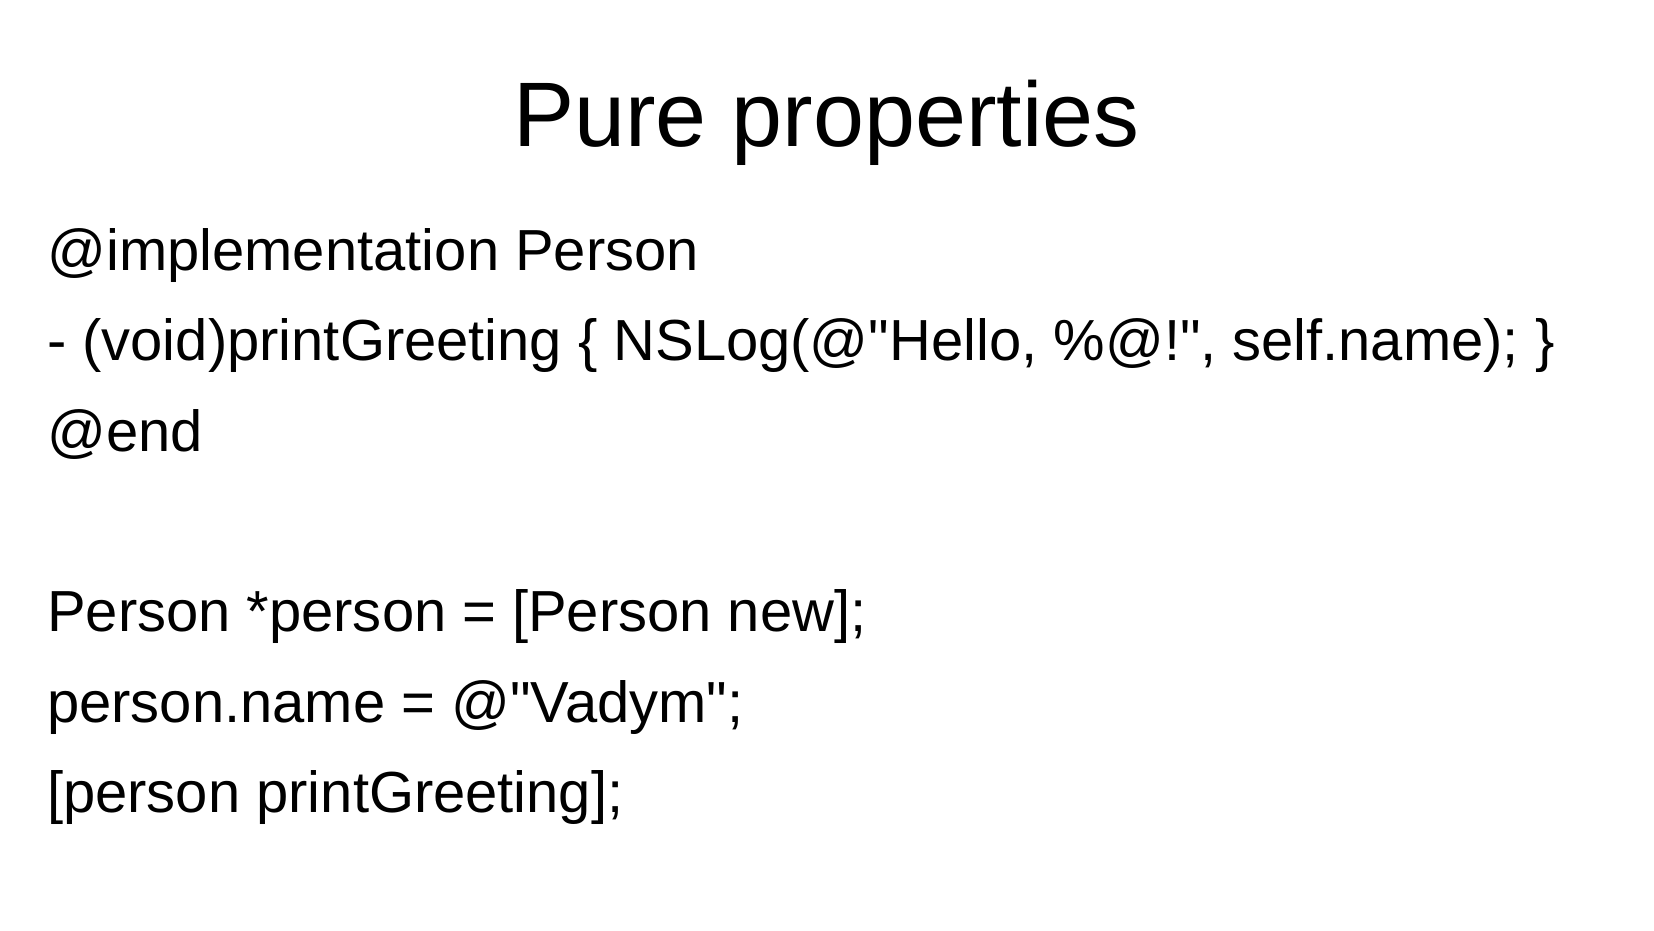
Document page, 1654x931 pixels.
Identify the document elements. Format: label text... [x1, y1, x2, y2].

title Pure properties [82, 37, 1571, 193]
list @implementation Person - (void)printGreeting { NSLog(@"Hello, %@!", self.name); } @end Person *person = [Person new]; person.name = @"Vadym"; [person printGreeting]; [47, 217, 1571, 863]
